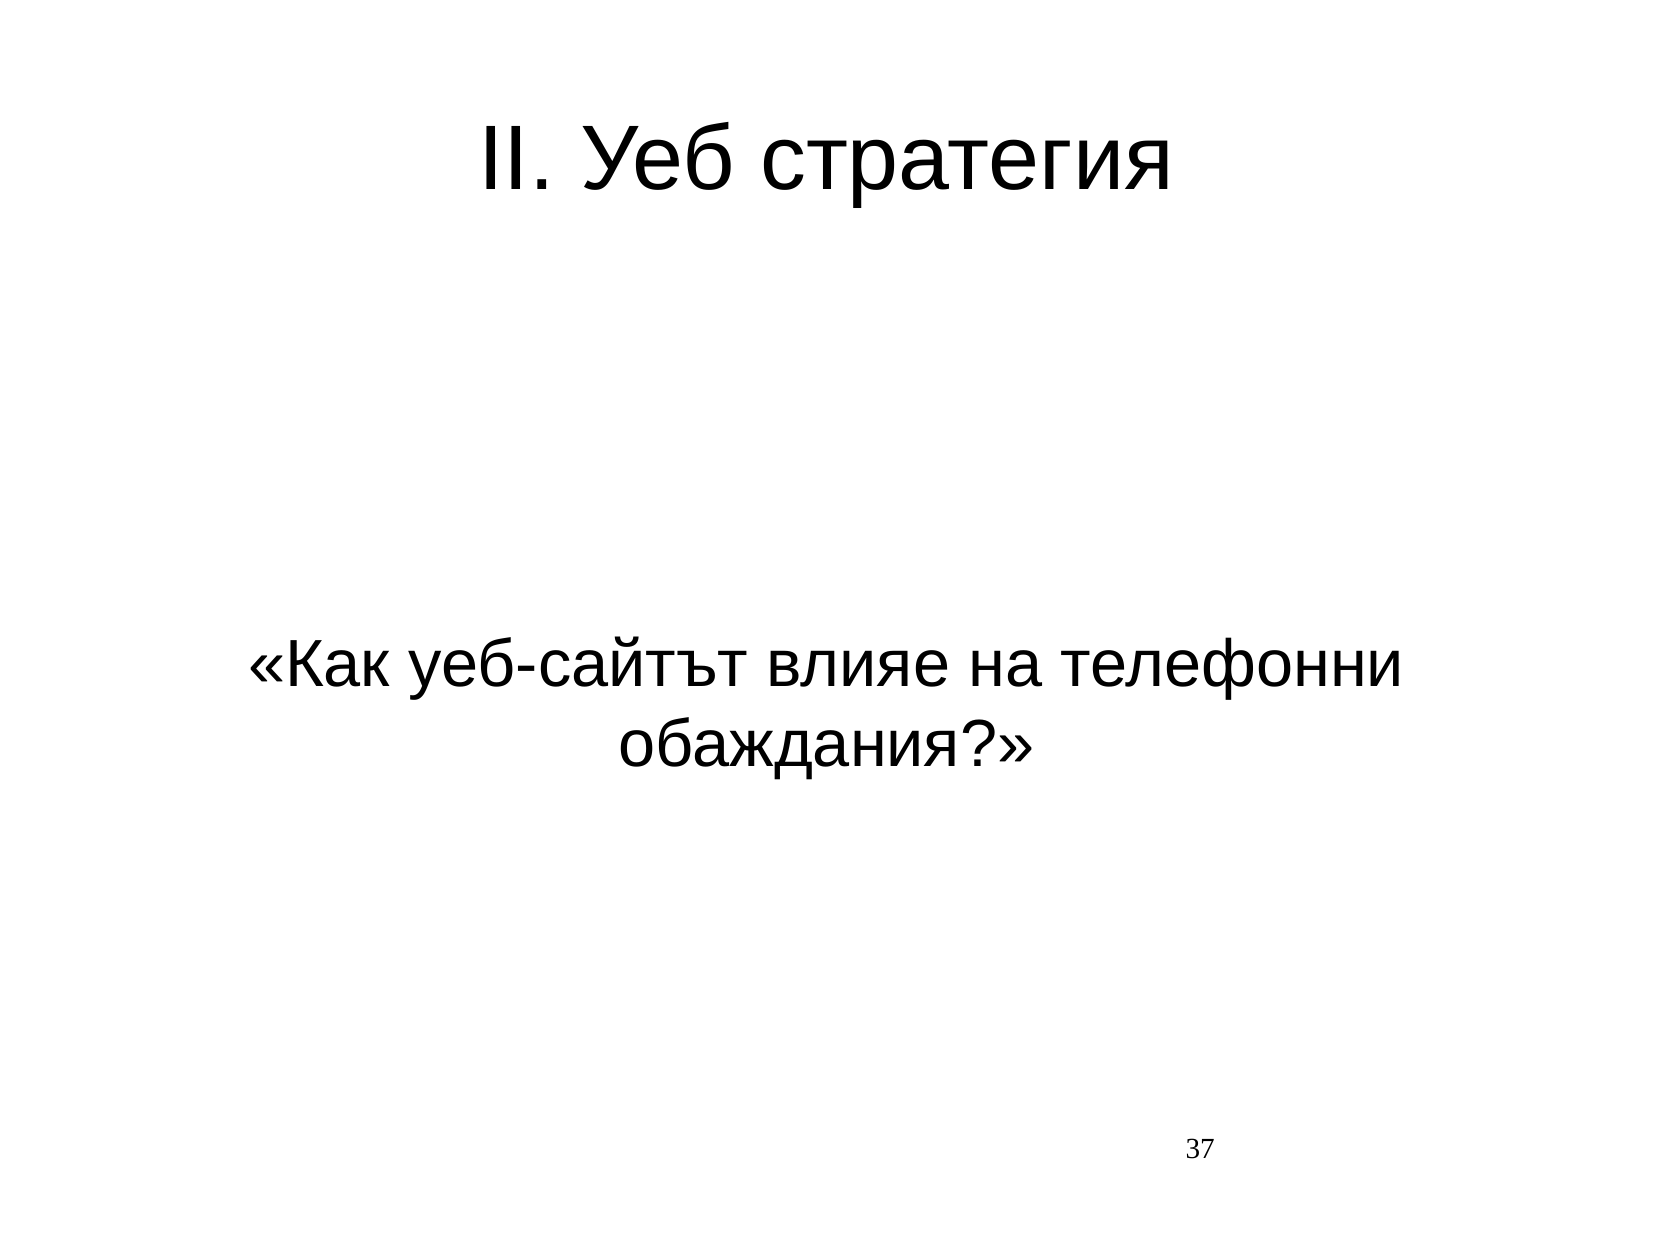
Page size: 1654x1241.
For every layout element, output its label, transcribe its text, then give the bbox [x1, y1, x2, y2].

text_box [1185, 1129, 1571, 1216]
subtitle «Как уеб-сайтът влияе на телефонни обаждания?» [82, 290, 1571, 1109]
title II. Уеб стратегия [82, 49, 1571, 257]
